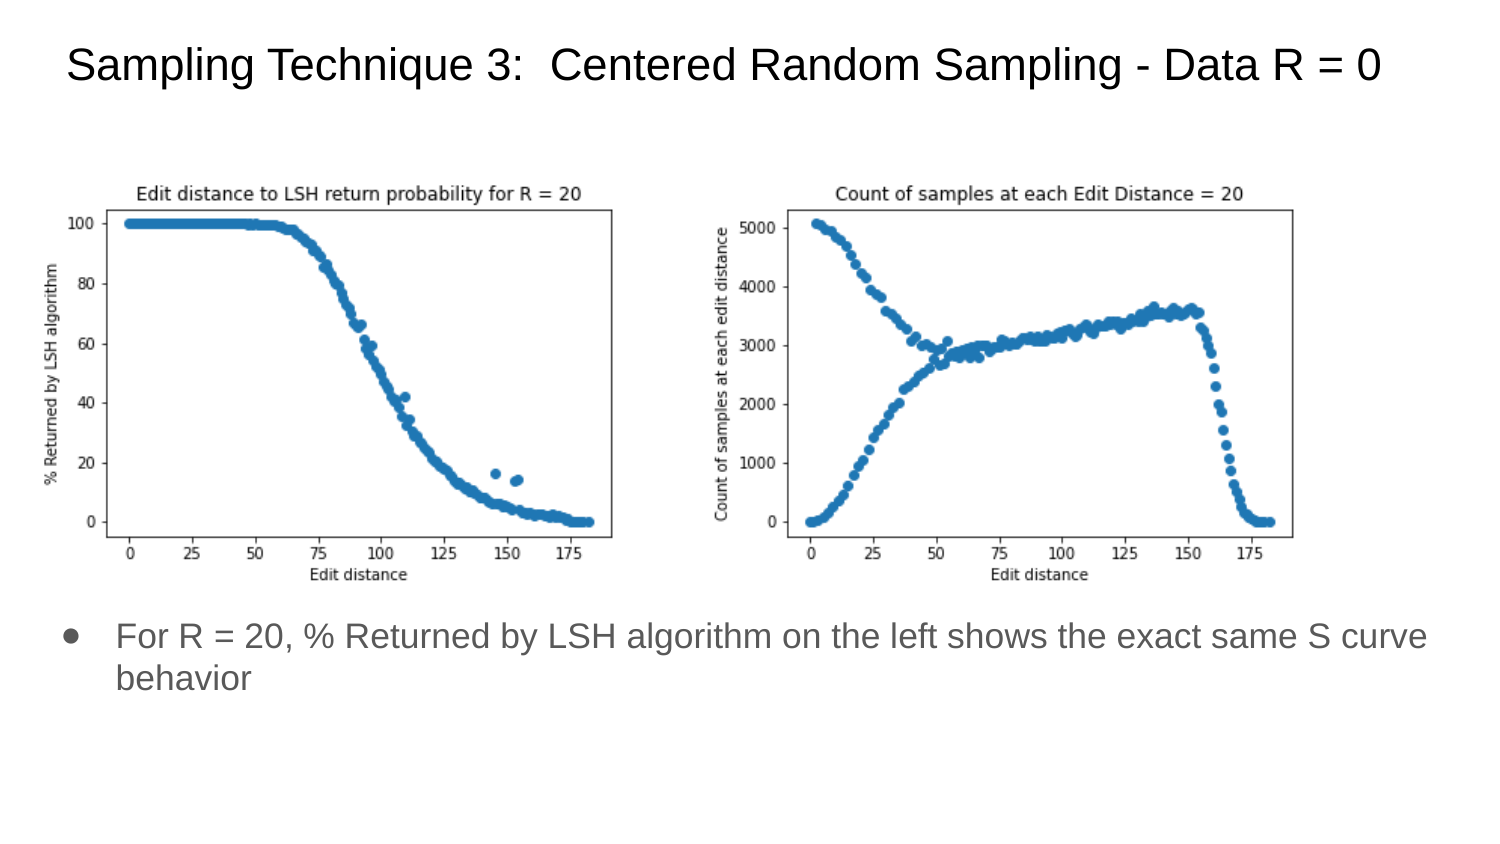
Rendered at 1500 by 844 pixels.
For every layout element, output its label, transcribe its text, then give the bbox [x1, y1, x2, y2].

picture [25, 157, 676, 592]
title Sampling Technique 3: Centered Random Sampling - Data R = 0 [51, 20, 1449, 115]
picture [706, 157, 1357, 592]
text_box For R = 20, % Returned by LSH algorithm on the left shows the exact same S curve behavior [25, 597, 1467, 780]
